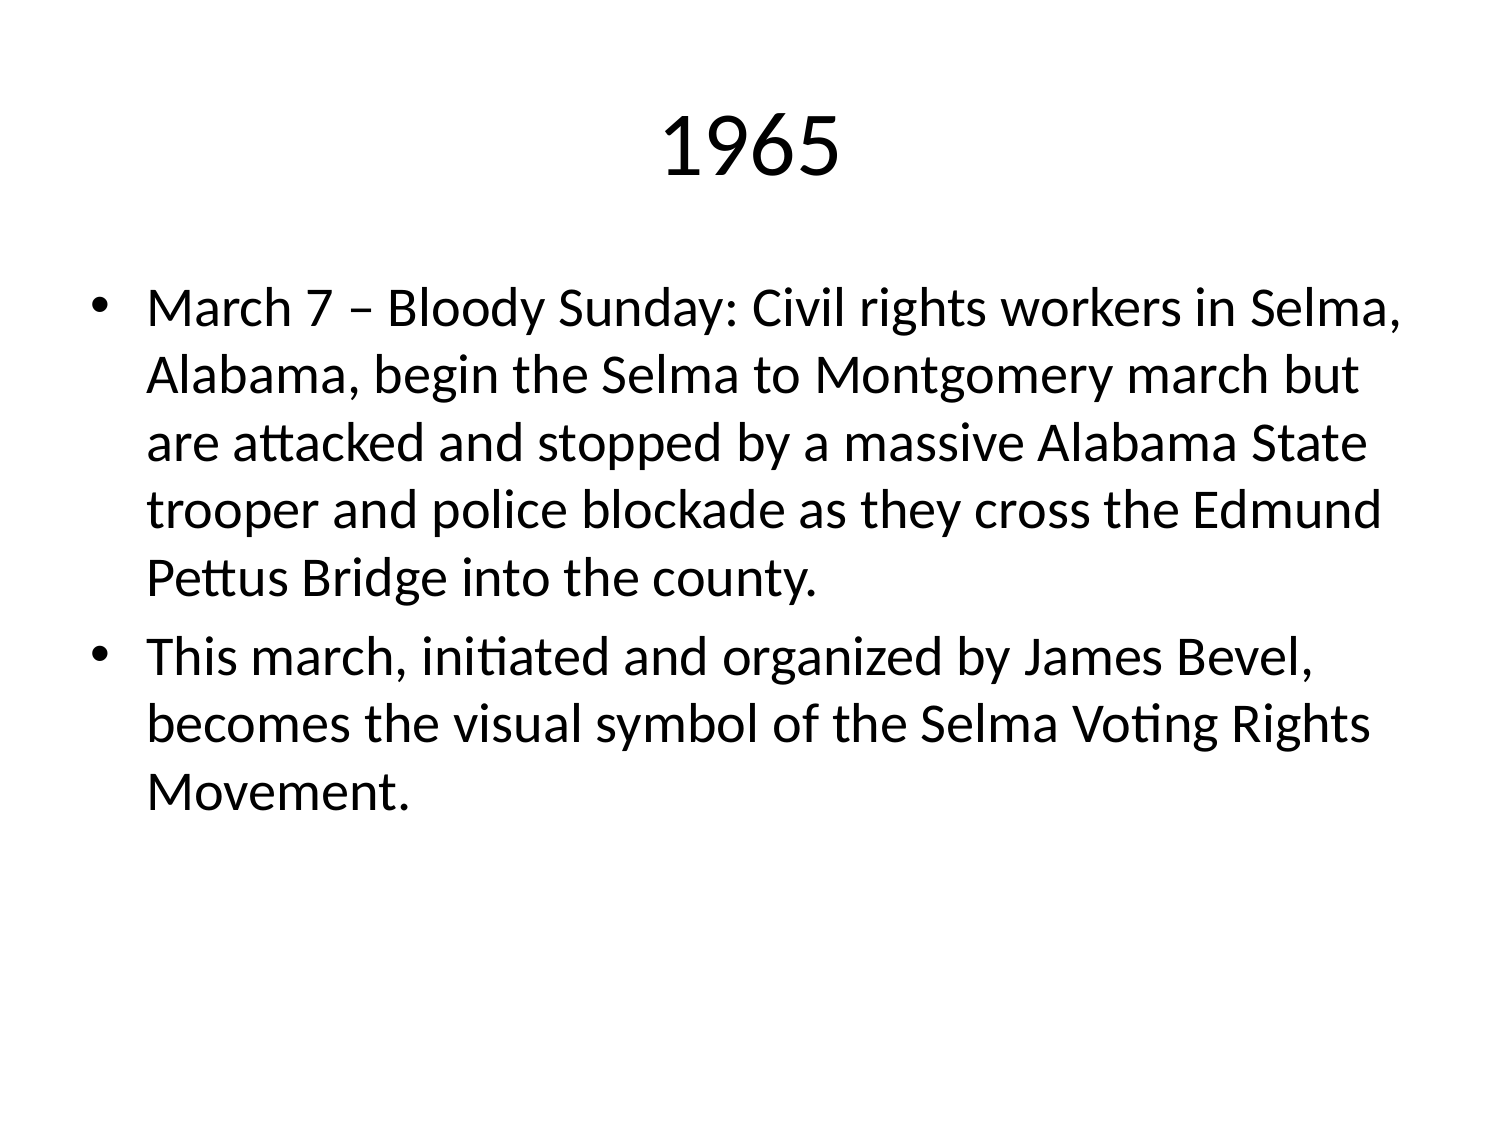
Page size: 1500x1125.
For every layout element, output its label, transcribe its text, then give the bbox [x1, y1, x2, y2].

title 1965 [75, 45, 1425, 233]
list March 7 – Bloody Sunday: Civil rights workers in Selma, Alabama, begin the Selma to Montgomery march but are attacked and stopped by a massive Alabama State trooper and police blockade as they cross the Edmund Pettus Bridge into the county. This march, initiated and organized by James Bevel, becomes the visual symbol of the Selma Voting Rights Movement. [75, 262, 1425, 1005]
